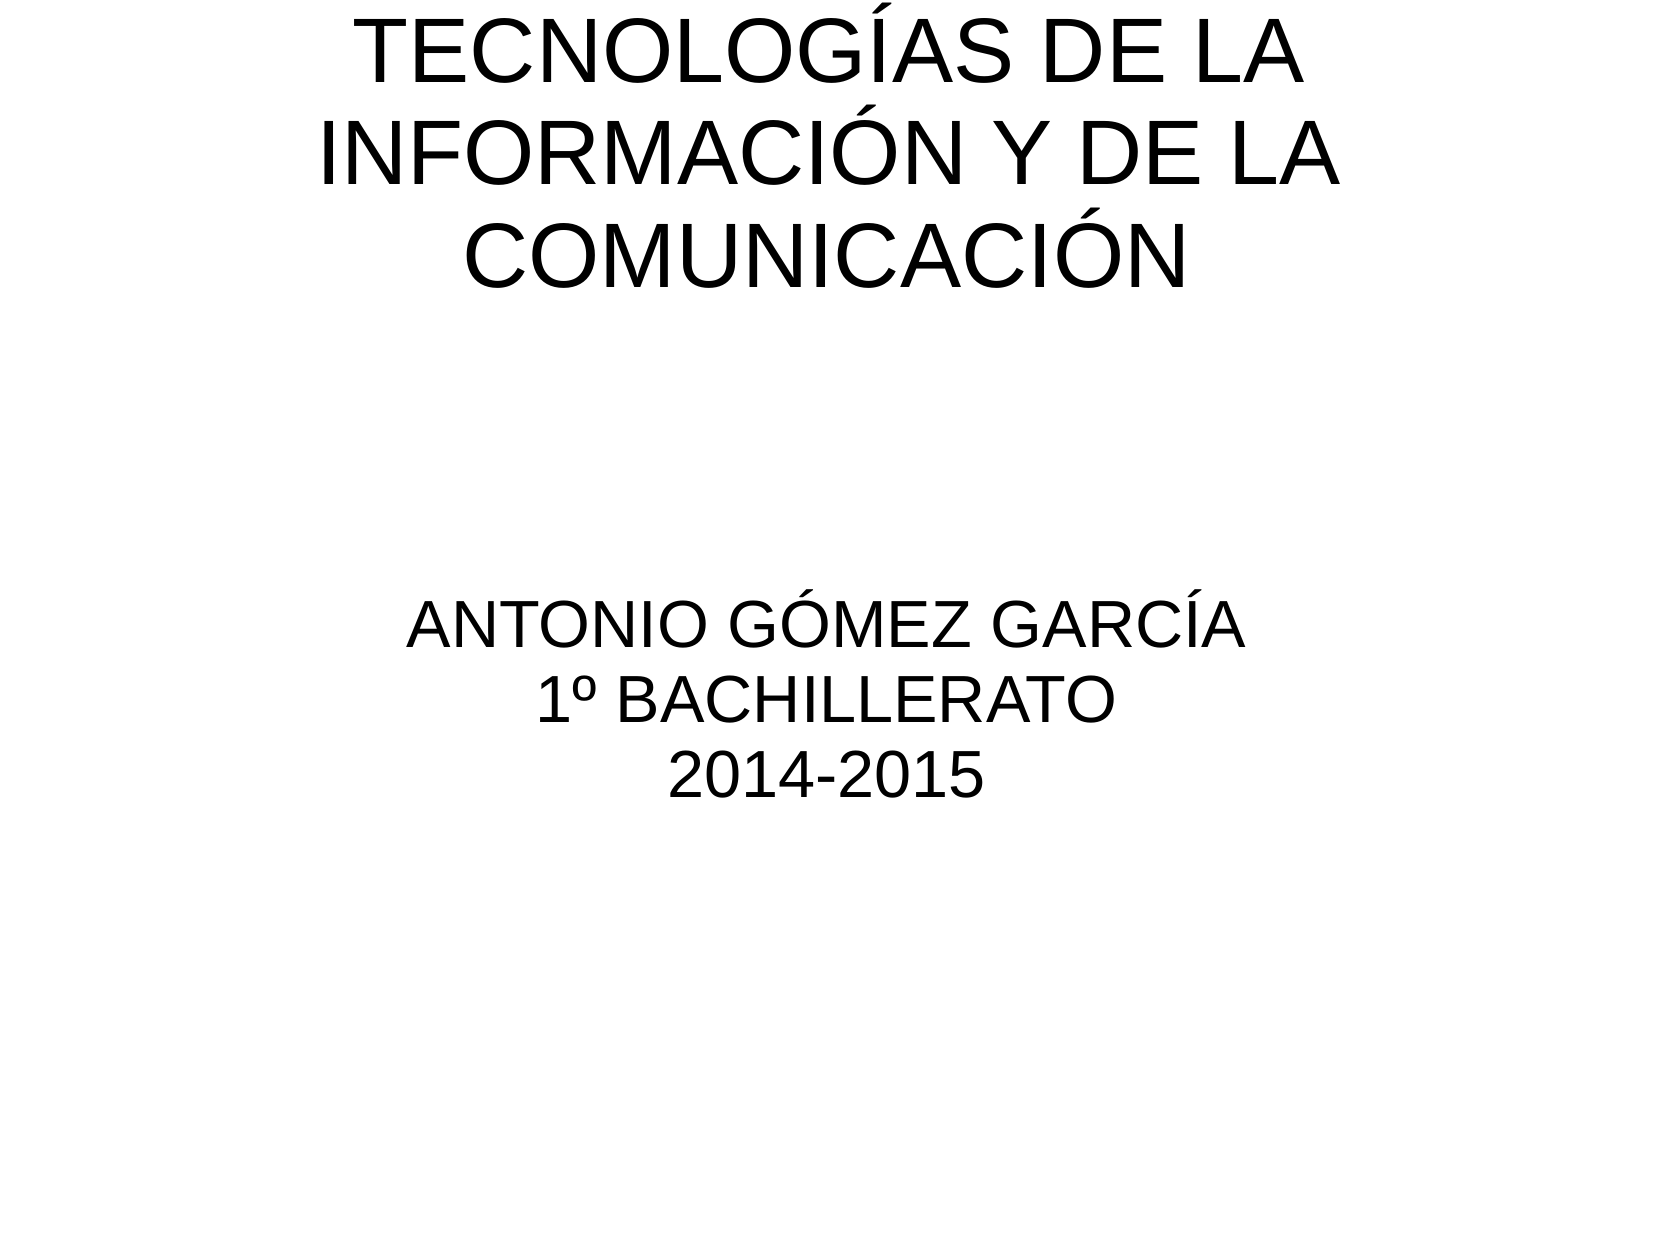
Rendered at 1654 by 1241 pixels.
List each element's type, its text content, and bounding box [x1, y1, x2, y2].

title TECNOLOGÍAS DE LA INFORMACIÓN Y DE LA COMUNICACIÓN [82, 0, 1571, 290]
subtitle ANTONIO GÓMEZ GARCÍA 1º BACHILLERATO 2014-2015 [82, 290, 1571, 1109]
